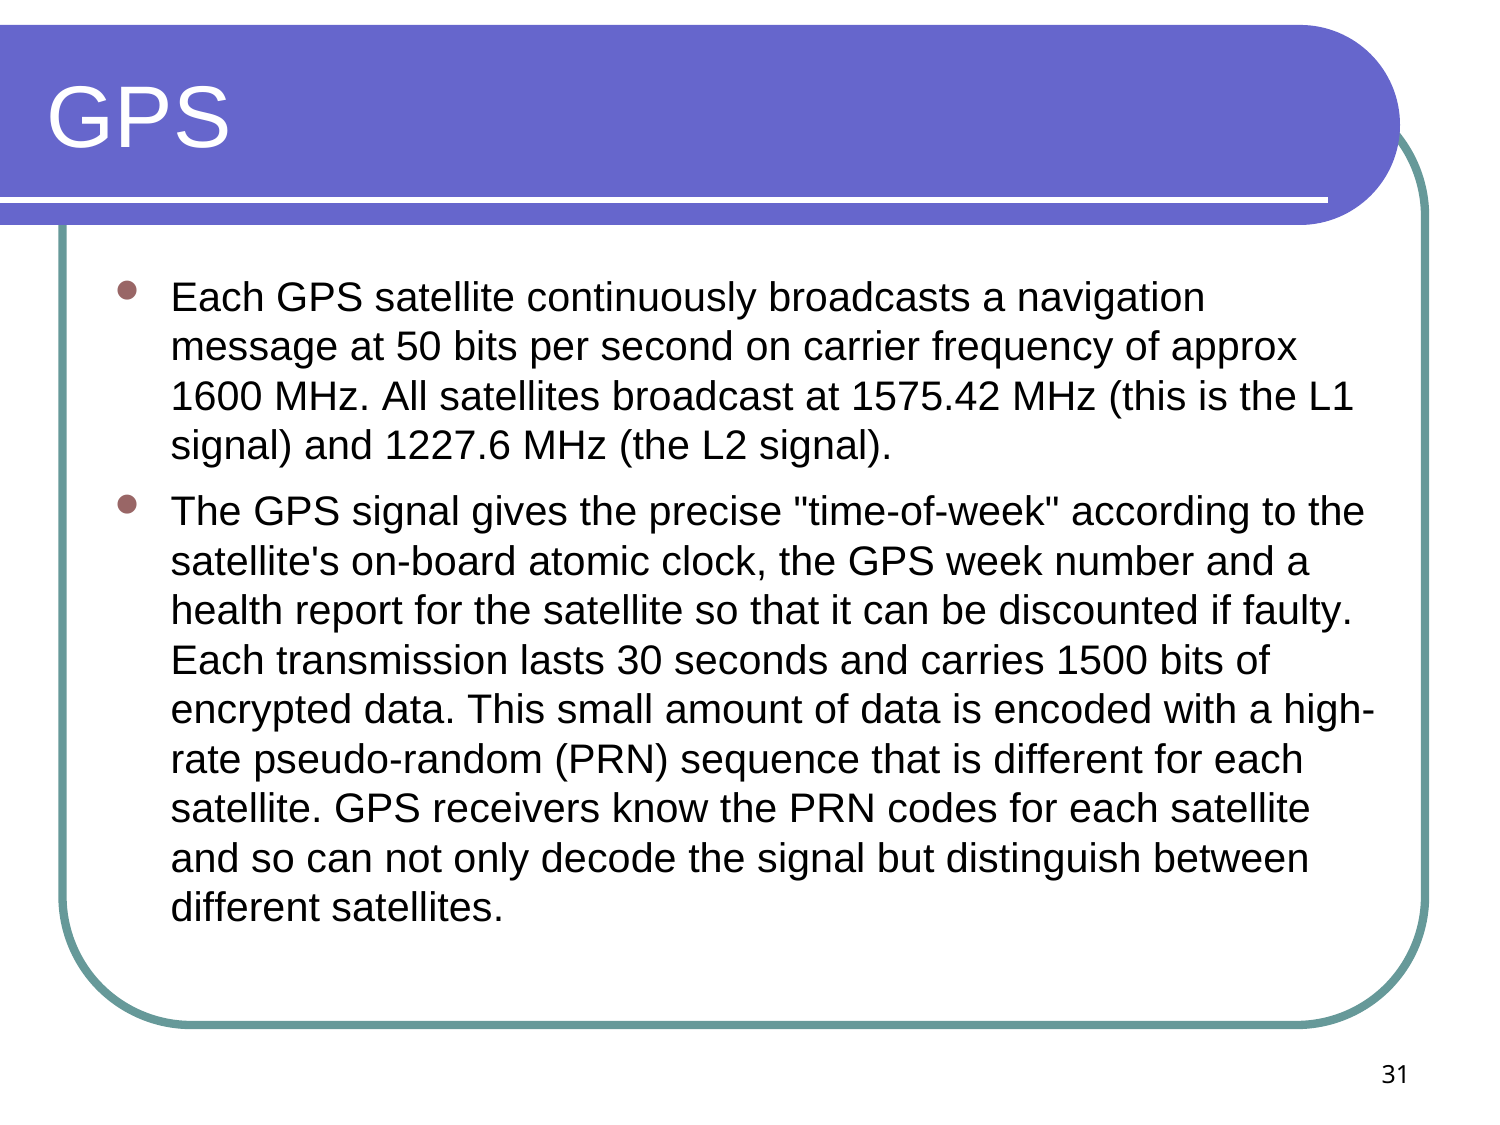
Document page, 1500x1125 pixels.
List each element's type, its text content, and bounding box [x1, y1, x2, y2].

list Each GPS satellite continuously broadcasts a navigation message at 50 bits per second on carrier frequency of approx 1600 MHz. All satellites broadcast at 1575.42 MHz (this is the L1 signal) and 1227.6 MHz (the L2 signal). The GPS signal gives the precise "time-of-week" according to the satellite's on-board atomic clock, the GPS week number and a health report for the satellite so that it can be discounted if faulty. Each transmission lasts 30 seconds and carries 1500 bits of encrypted data. This small amount of data is encoded with a high-rate pseudo-random (PRN) sequence that is different for each satellite. GPS receivers know the PRN codes for each satellite and so can not only decode the signal but distinguish between different satellites. [99, 262, 1401, 988]
title GPS [31, 37, 1347, 188]
text_box <number> [1074, 1025, 1426, 1101]
